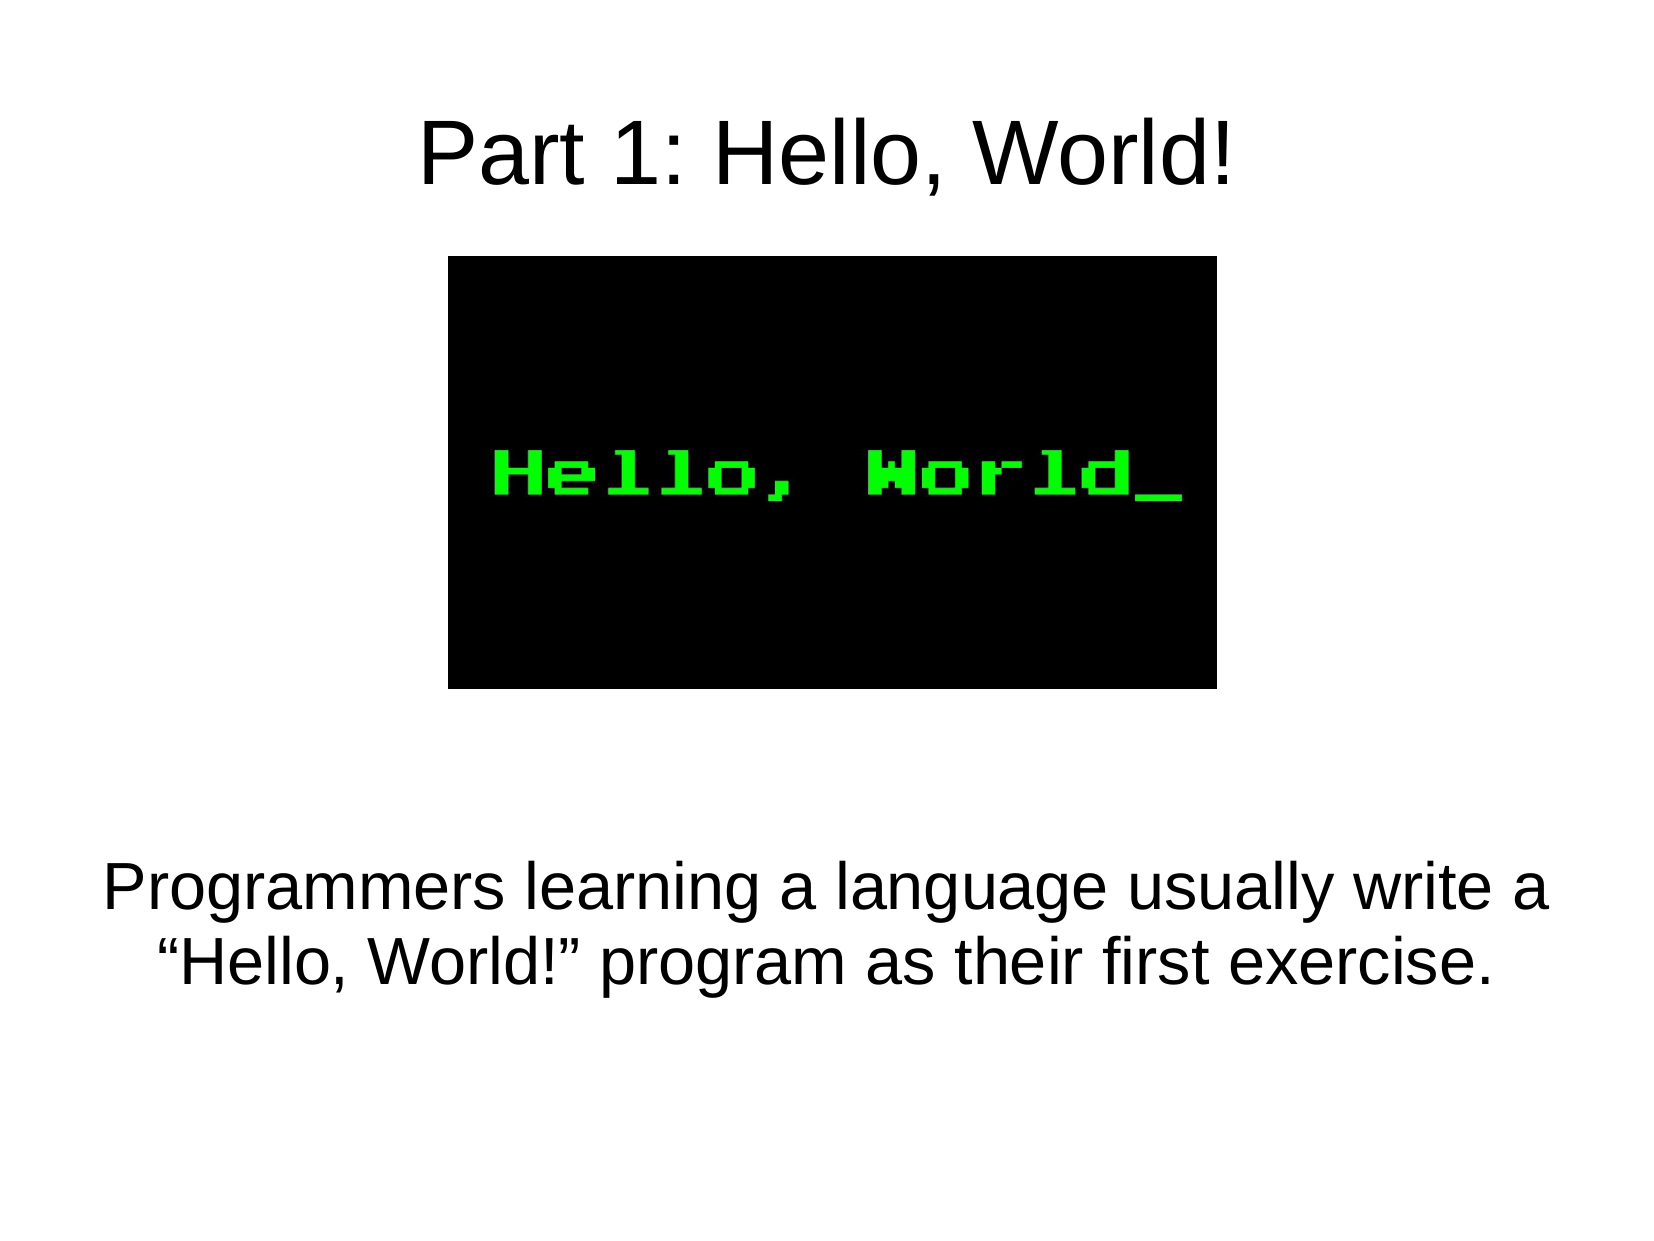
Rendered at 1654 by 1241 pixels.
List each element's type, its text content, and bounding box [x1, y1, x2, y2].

picture [448, 256, 1217, 689]
subtitle Programmers learning a language usually write a “Hello, World!” program as their first exercise. [82, 285, 1571, 1114]
title Part 1: Hello, World! [82, 49, 1571, 257]
